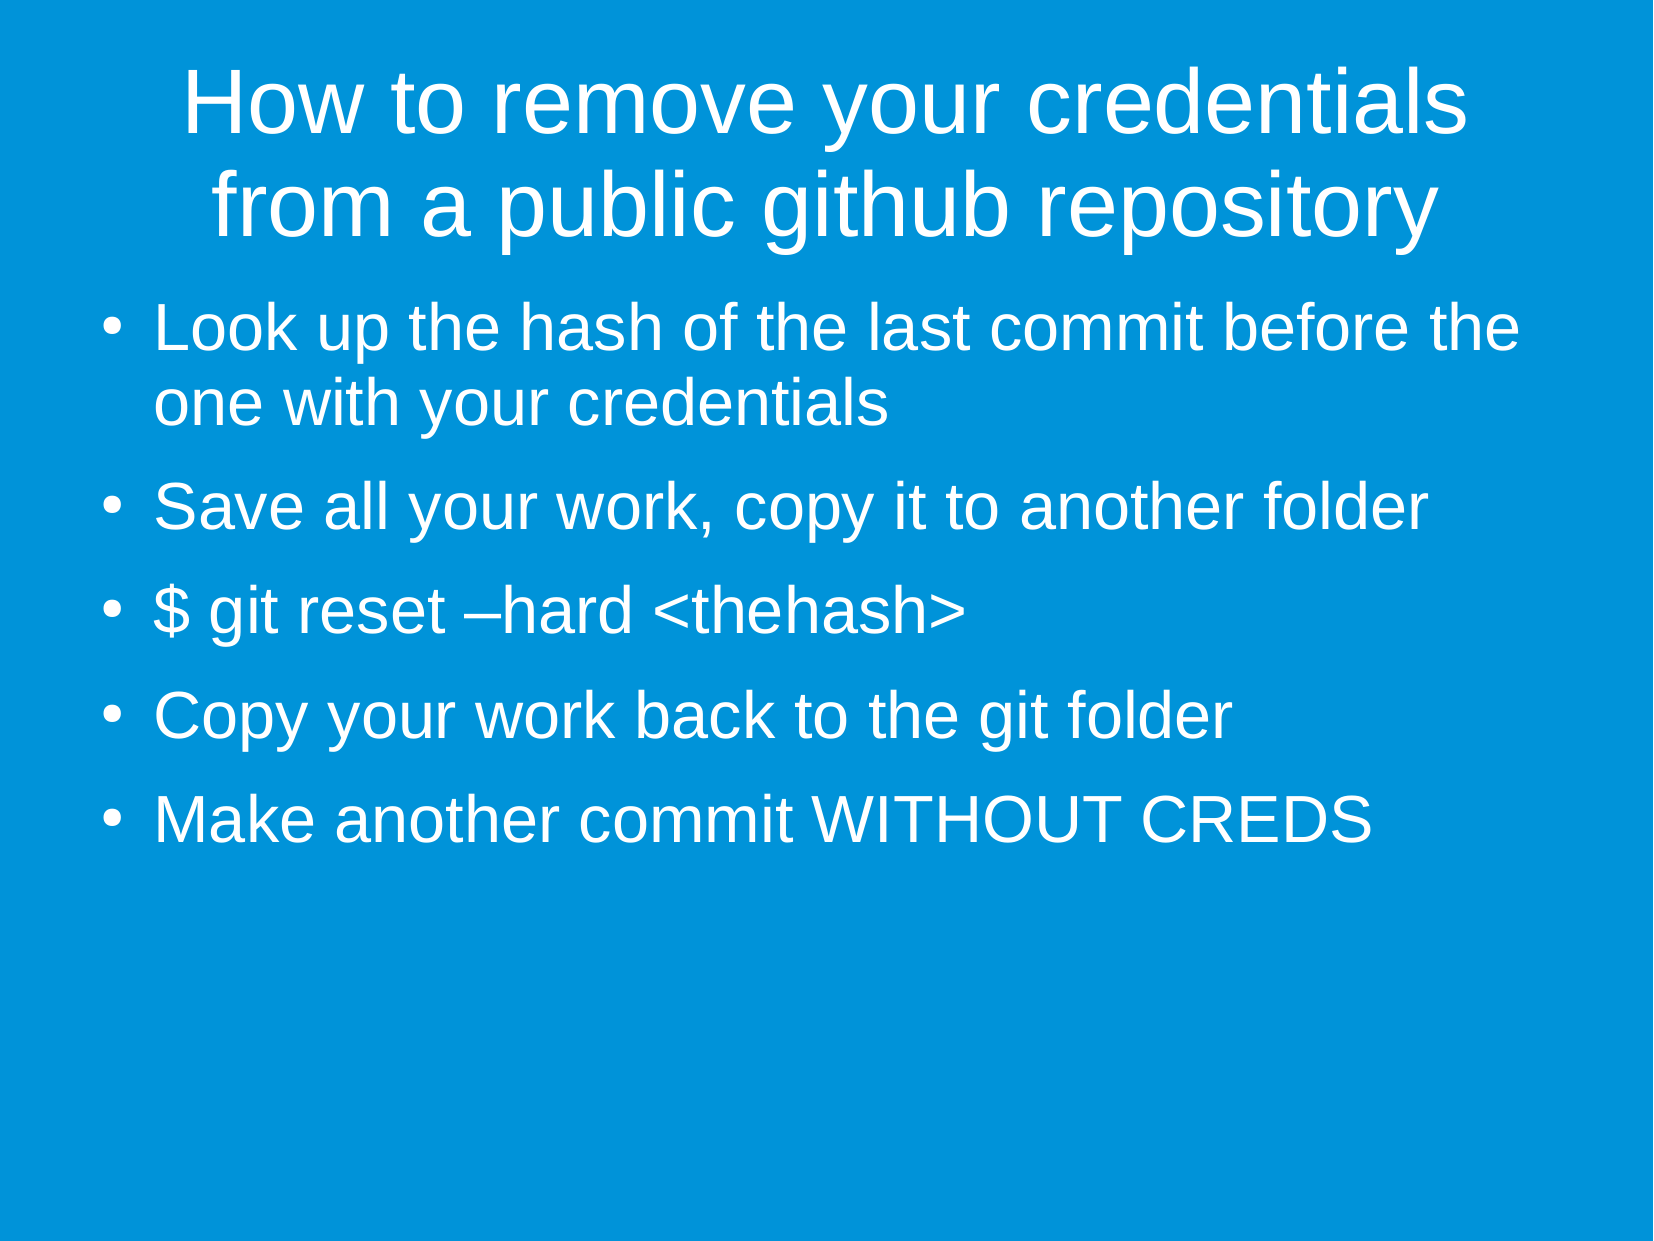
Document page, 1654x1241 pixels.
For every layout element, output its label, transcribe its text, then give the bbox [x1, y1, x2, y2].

list Look up the hash of the last commit before the one with your credentials Save all your work, copy it to another folder $ git reset –hard <thehash> Copy your work back to the git folder Make another commit WITHOUT CREDS [82, 290, 1571, 1010]
title How to remove your credentials from a public github repository [82, 49, 1571, 257]
